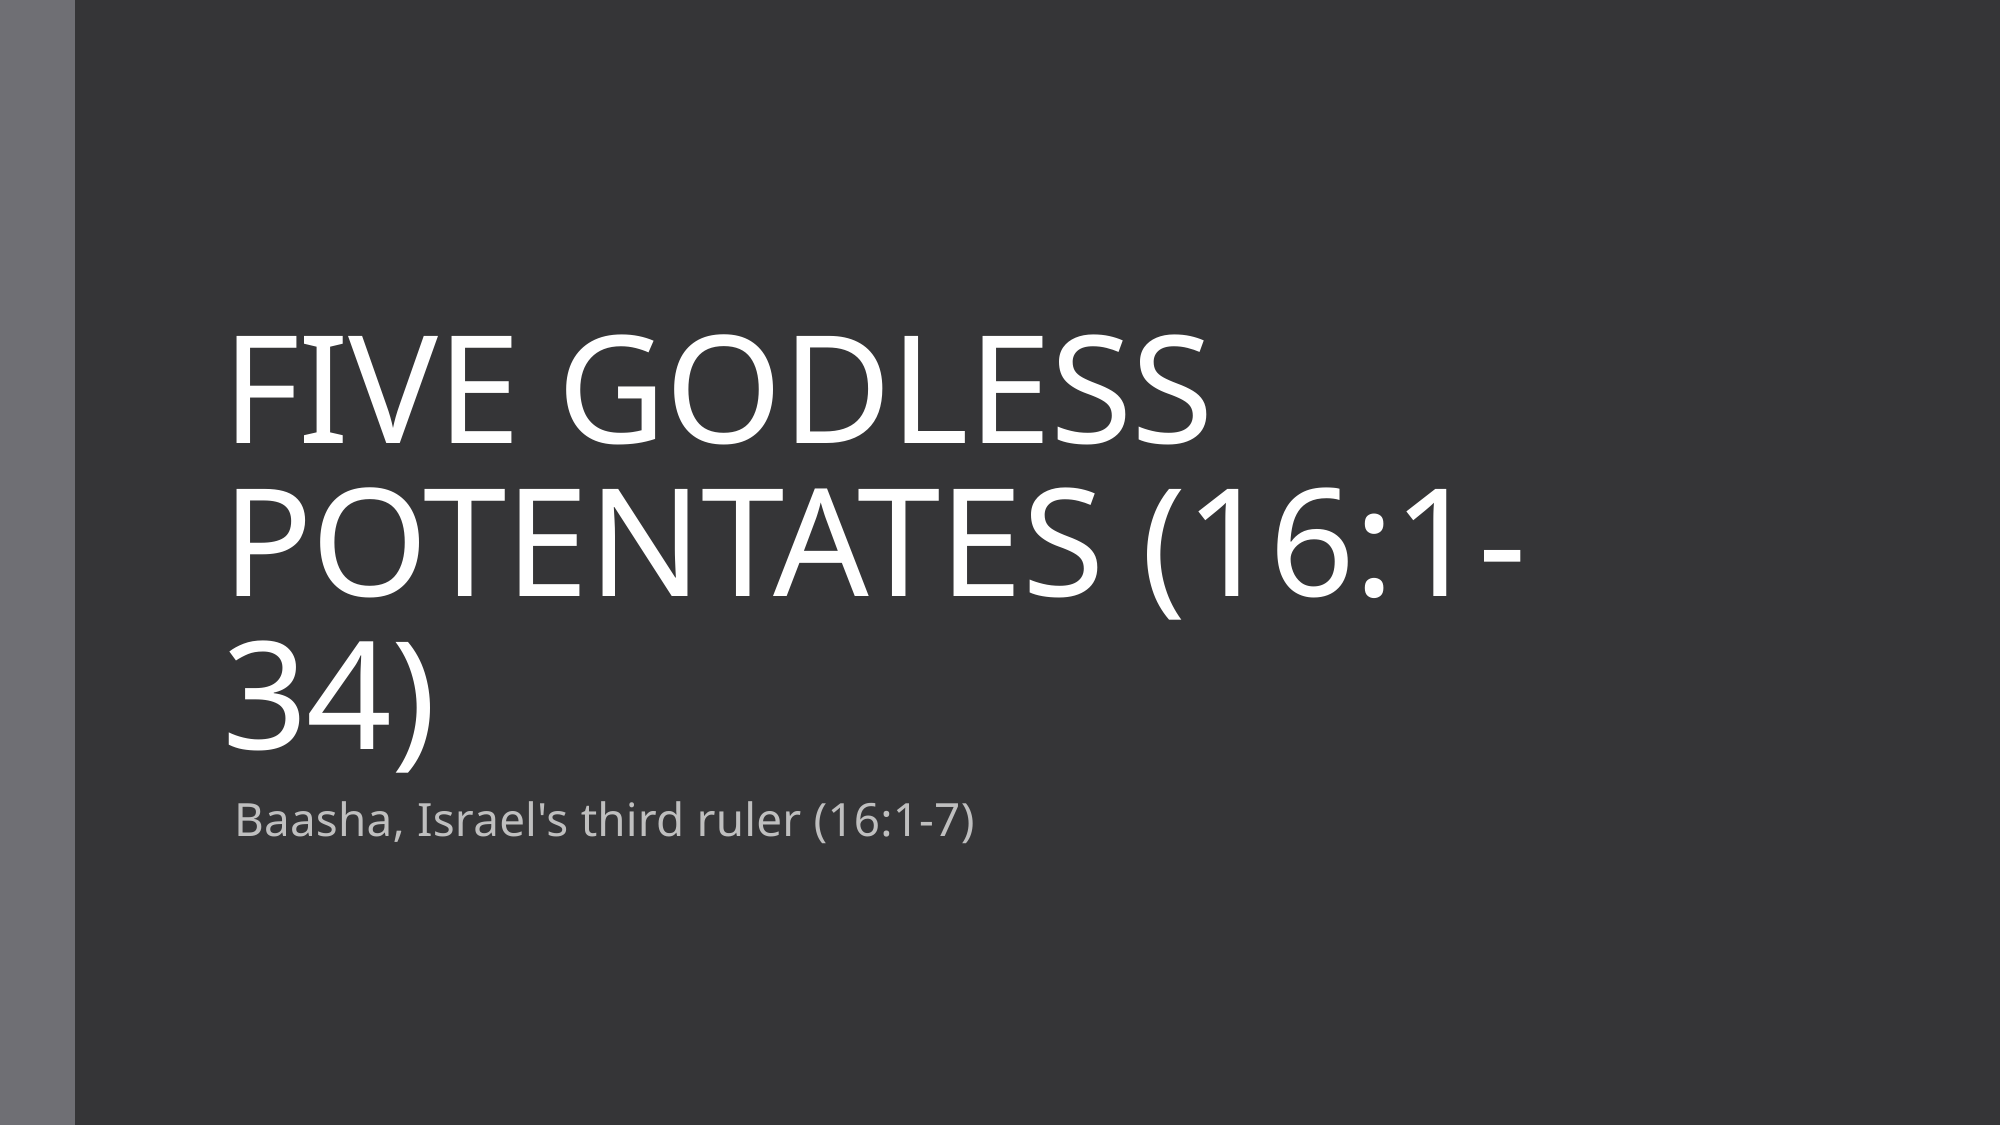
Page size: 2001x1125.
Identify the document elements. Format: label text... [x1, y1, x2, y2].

subtitle Baasha, Israel's third ruler (16:1-7) [206, 787, 1752, 1066]
title FIVE GODLESS POTENTATES (16:1-34) [206, 124, 1752, 787]
